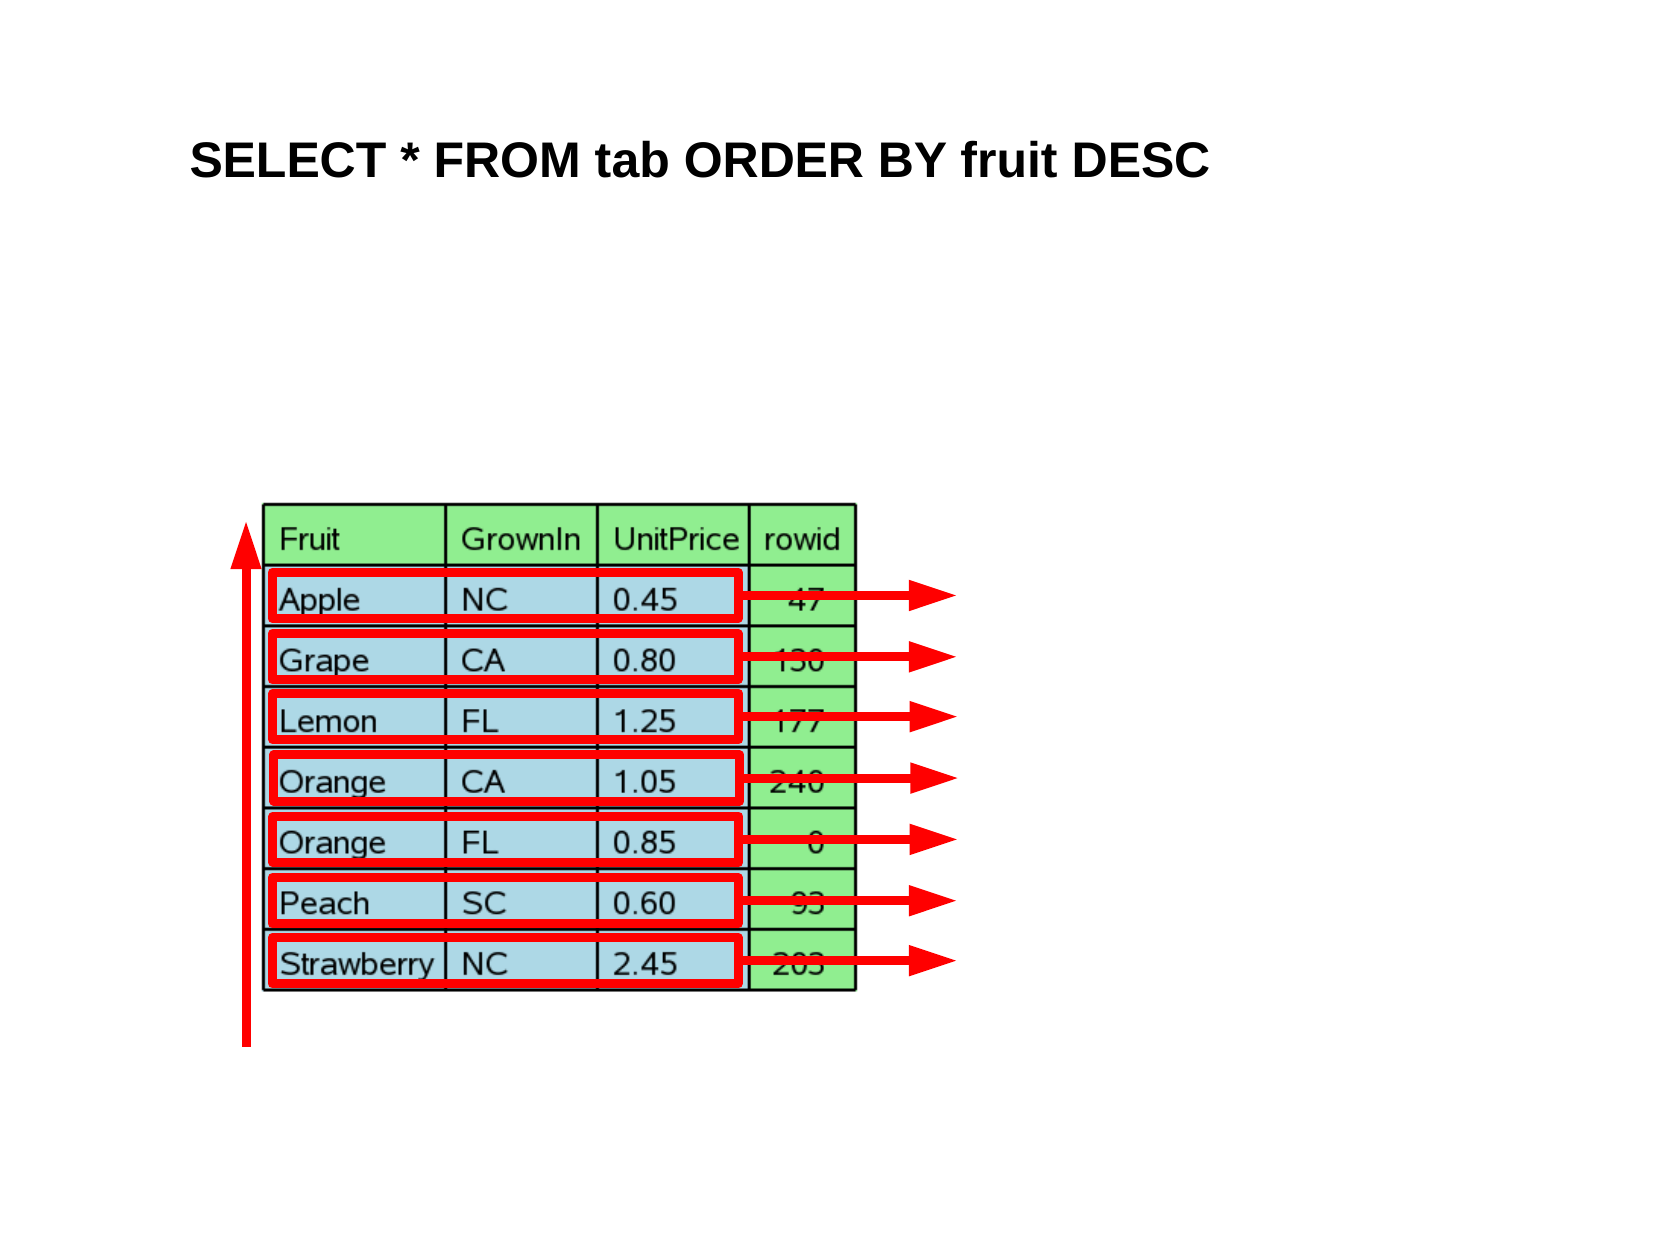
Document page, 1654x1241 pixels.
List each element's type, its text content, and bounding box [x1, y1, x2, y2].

picture [277, 942, 734, 979]
picture [277, 882, 734, 919]
picture [277, 638, 734, 675]
picture [277, 577, 734, 614]
picture [247, 488, 871, 1008]
picture [278, 759, 735, 797]
picture [277, 821, 734, 858]
picture [277, 698, 734, 735]
text_box SELECT * FROM tab ORDER BY fruit DESC [174, 124, 1226, 197]
